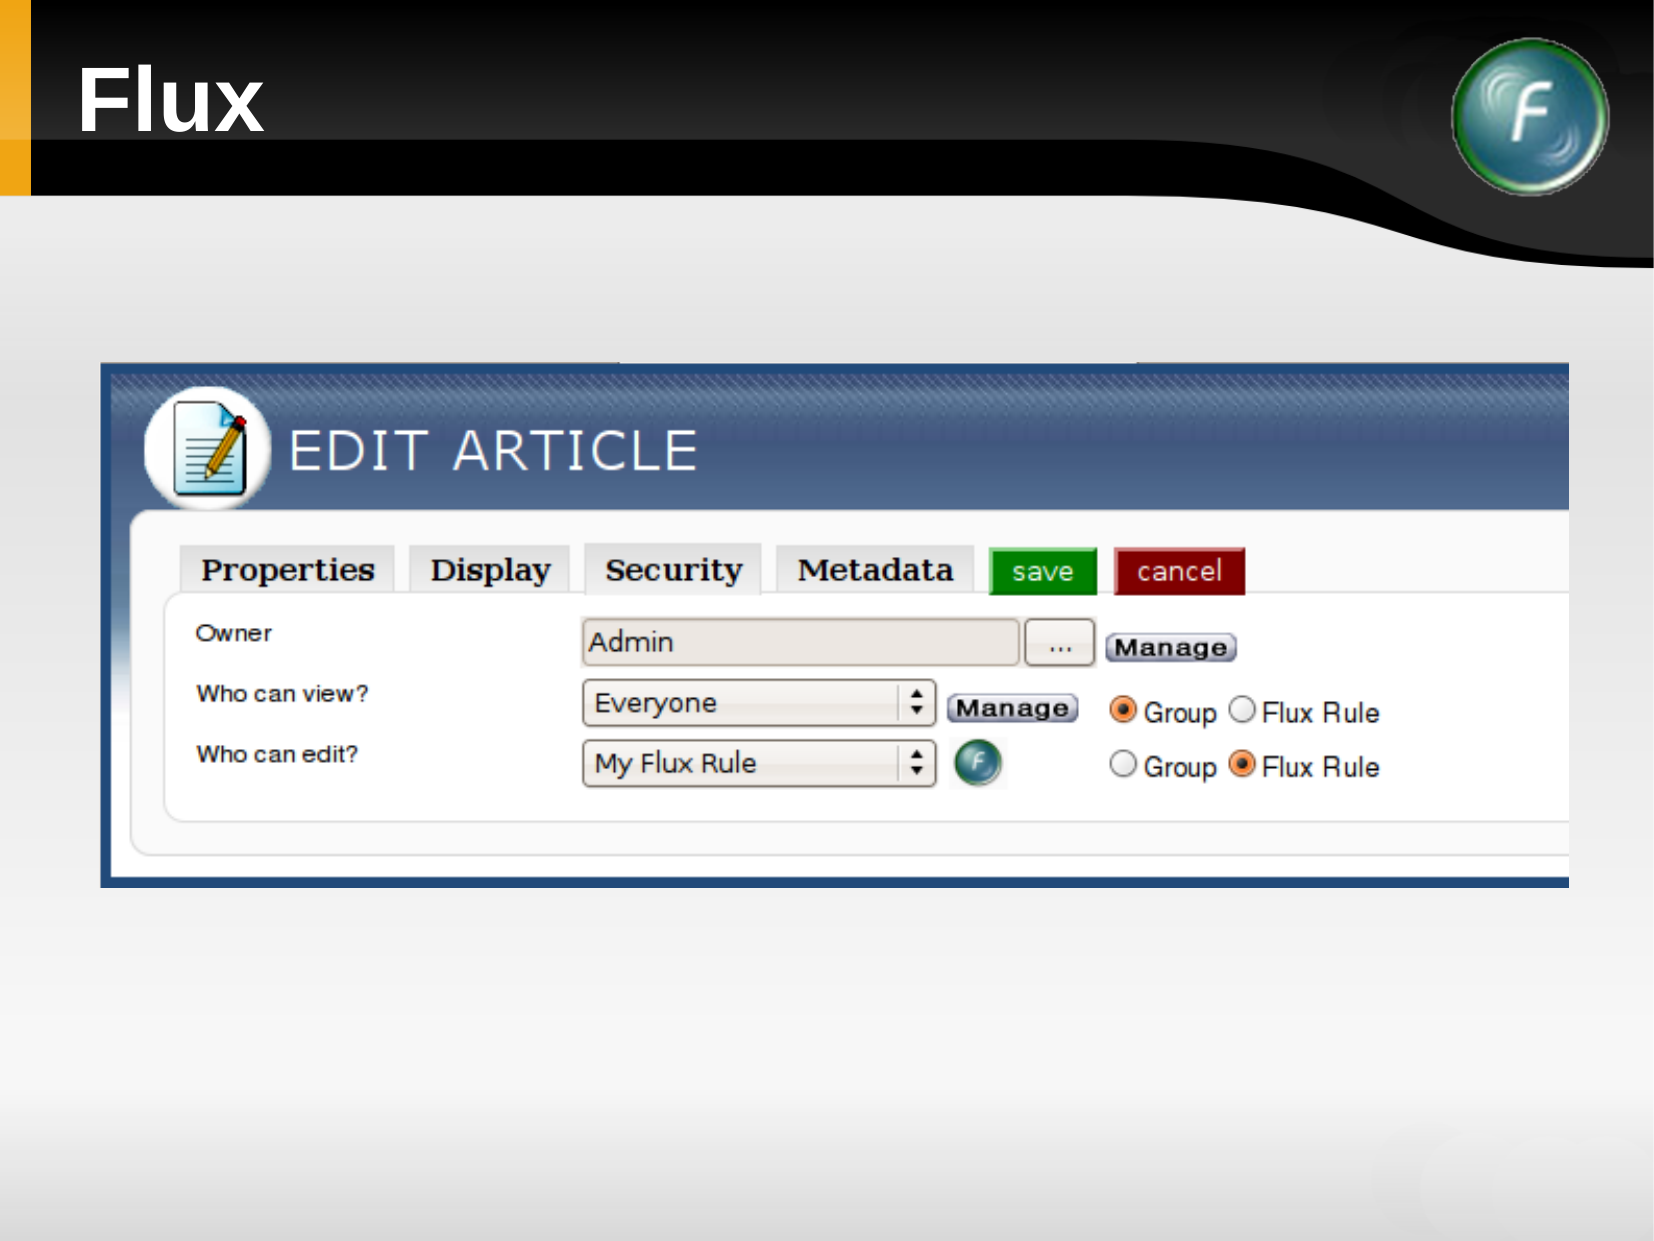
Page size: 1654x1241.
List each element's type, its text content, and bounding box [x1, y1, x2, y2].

picture [0, 0, 1654, 1241]
title Flux [76, 7, 1565, 200]
